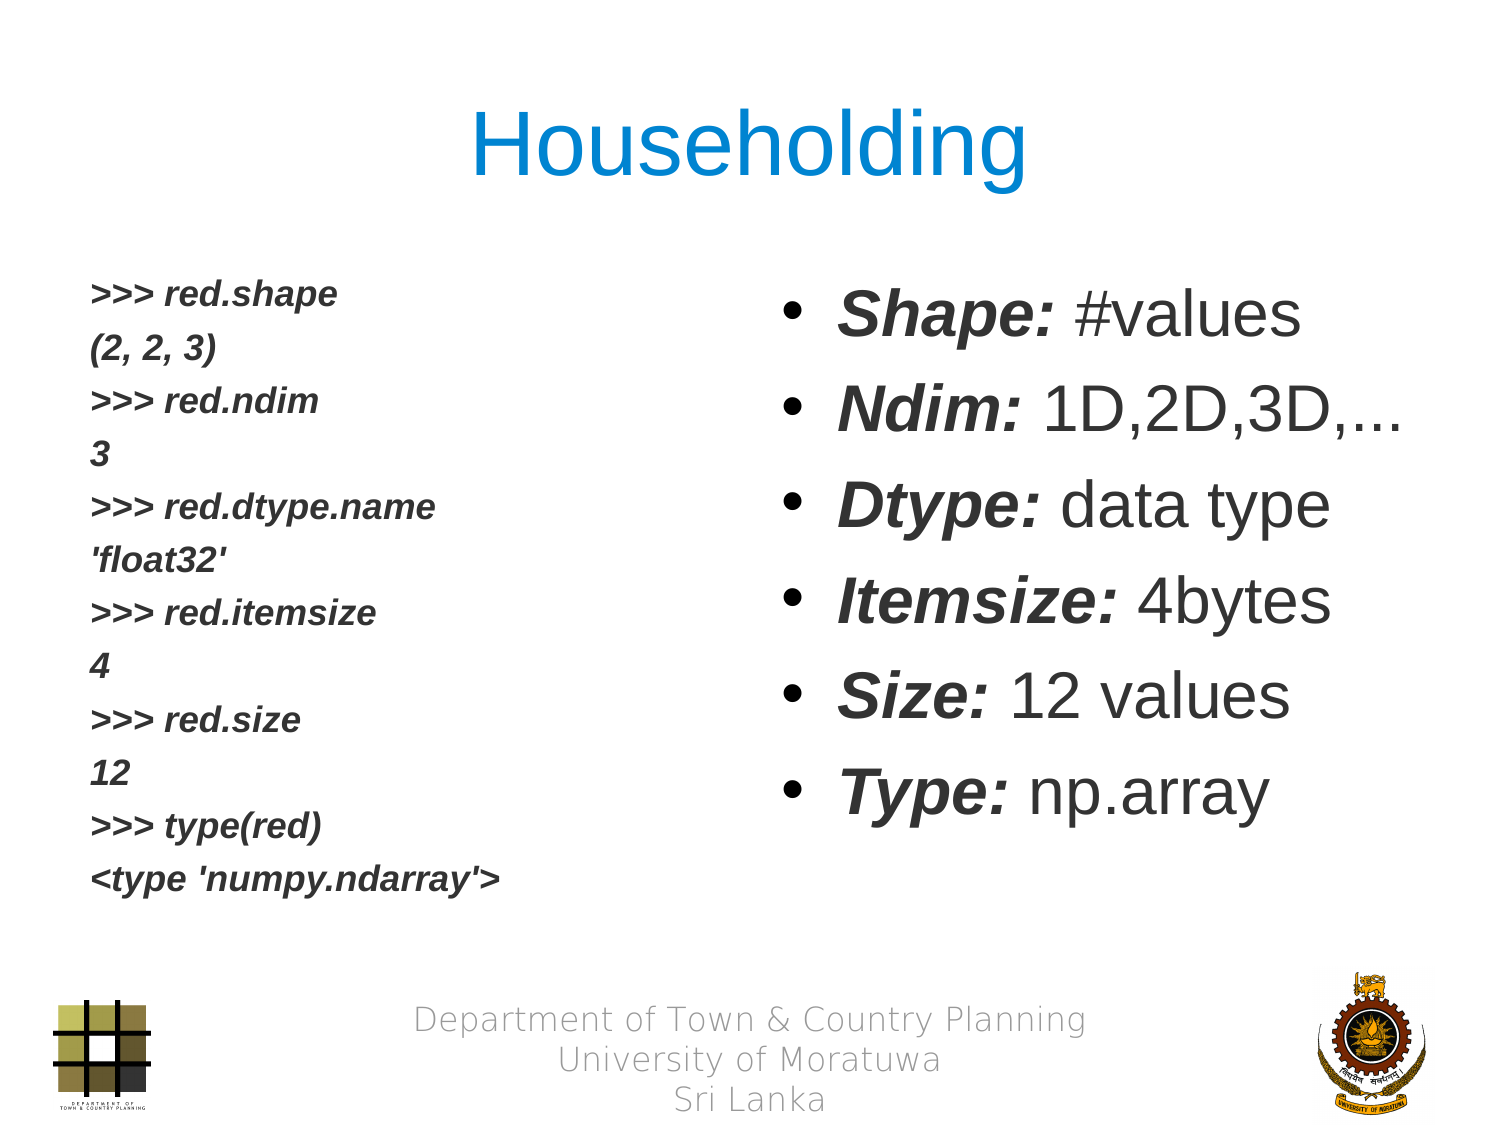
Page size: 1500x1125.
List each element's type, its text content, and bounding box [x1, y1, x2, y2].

picture [1312, 966, 1435, 1125]
list >>> red.shape (2, 2, 3) >>> red.ndim 3 >>> red.dtype.name 'float32' >>> red.itemsize 4 >>> red.size 12 >>> type(red) <type 'numpy.ndarray'> [75, 262, 734, 916]
picture [53, 1000, 151, 1110]
list Shape: #values Ndim: 1D,2D,3D,... Dtype: data type Itemsize: 4bytes Size: 12 values Type: np.array [766, 262, 1426, 916]
title Householding [75, 45, 1426, 233]
